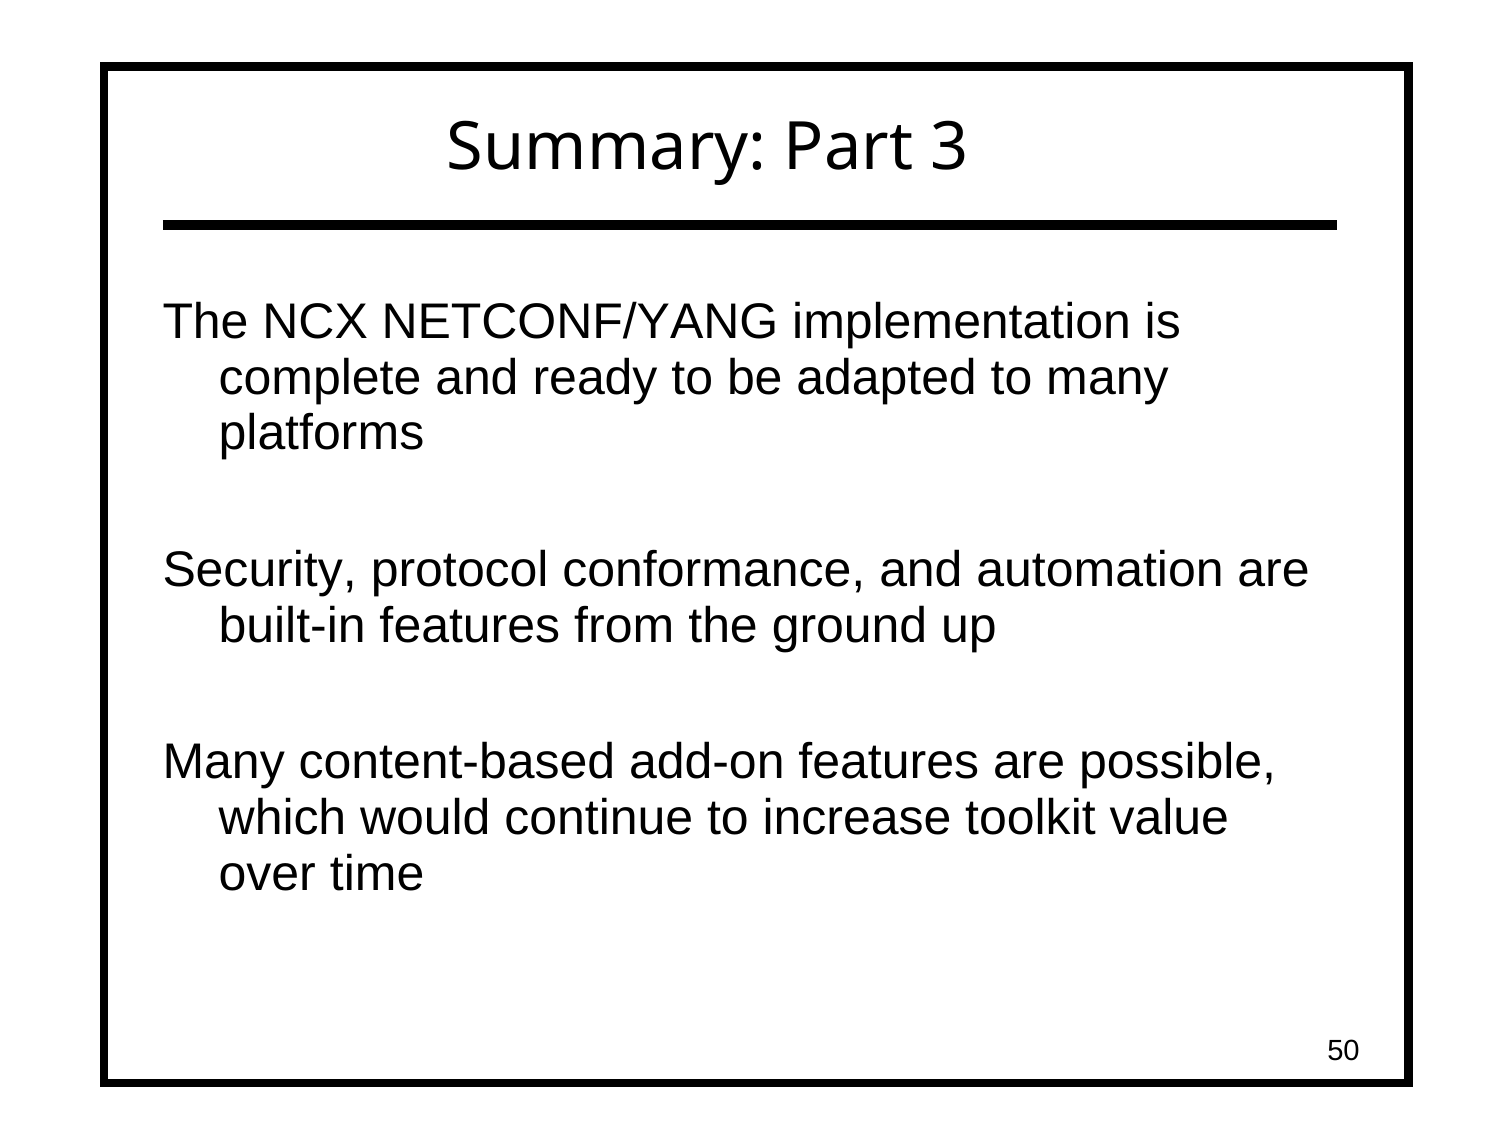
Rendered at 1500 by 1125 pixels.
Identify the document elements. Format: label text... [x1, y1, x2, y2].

list The NCX NETCONF/YANG implementation is complete and ready to be adapted to many platforms Security, protocol conformance, and automation are built-in features from the ground up Many content-based add-on features are possible, which would continue to increase toolkit value over time [162, 224, 1338, 986]
title Summary: Part 3 [162, 74, 1332, 213]
